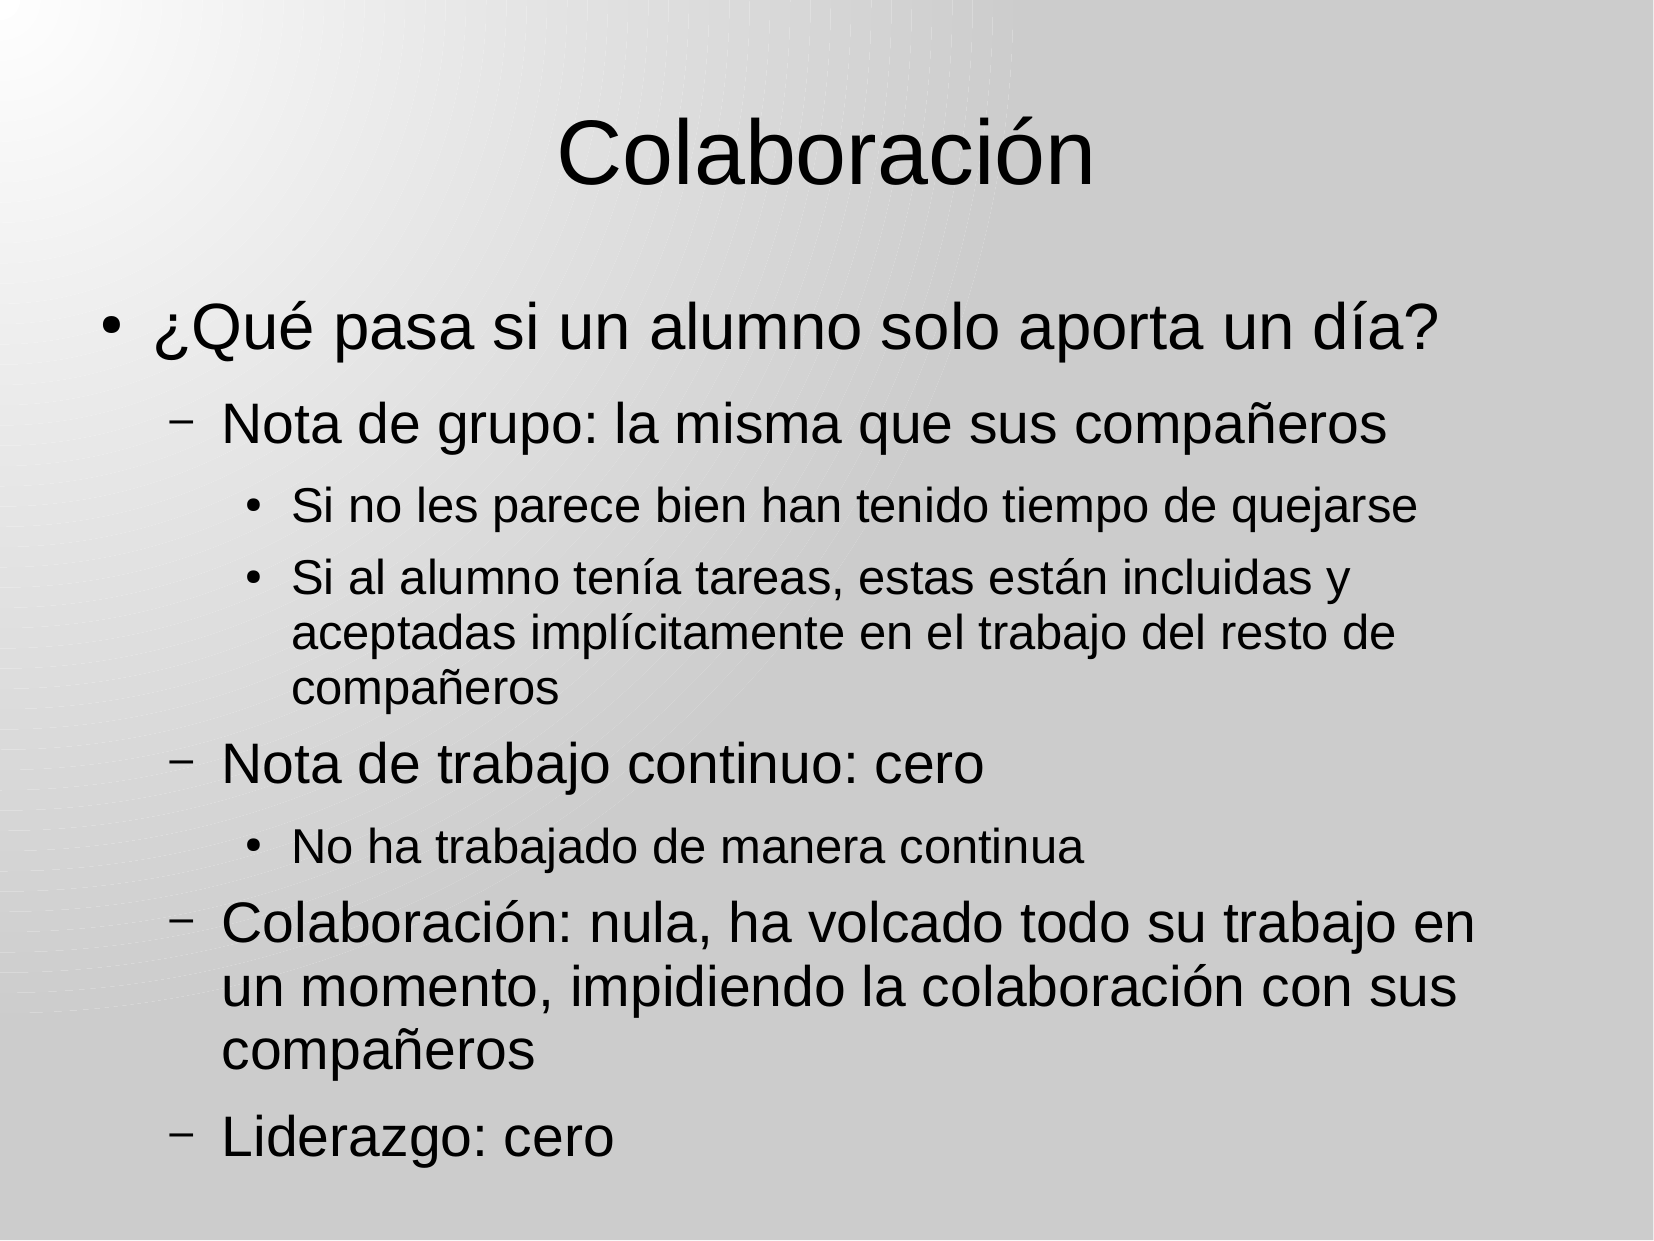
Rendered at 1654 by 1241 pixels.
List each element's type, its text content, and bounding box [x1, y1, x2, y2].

title Colaboración [82, 49, 1571, 257]
list ¿Qué pasa si un alumno solo aporta un día? Nota de grupo: la misma que sus compañeros Si no les parece bien han tenido tiempo de quejarse Si al alumno tenía tareas, estas están incluidas y aceptadas implícitamente en el trabajo del resto de compañeros Nota de trabajo continuo: cero No ha trabajado de manera continua Colaboración: nula, ha volcado todo su trabajo en un momento, impidiendo la colaboración con sus compañeros Liderazgo: cero [82, 290, 1538, 1170]
